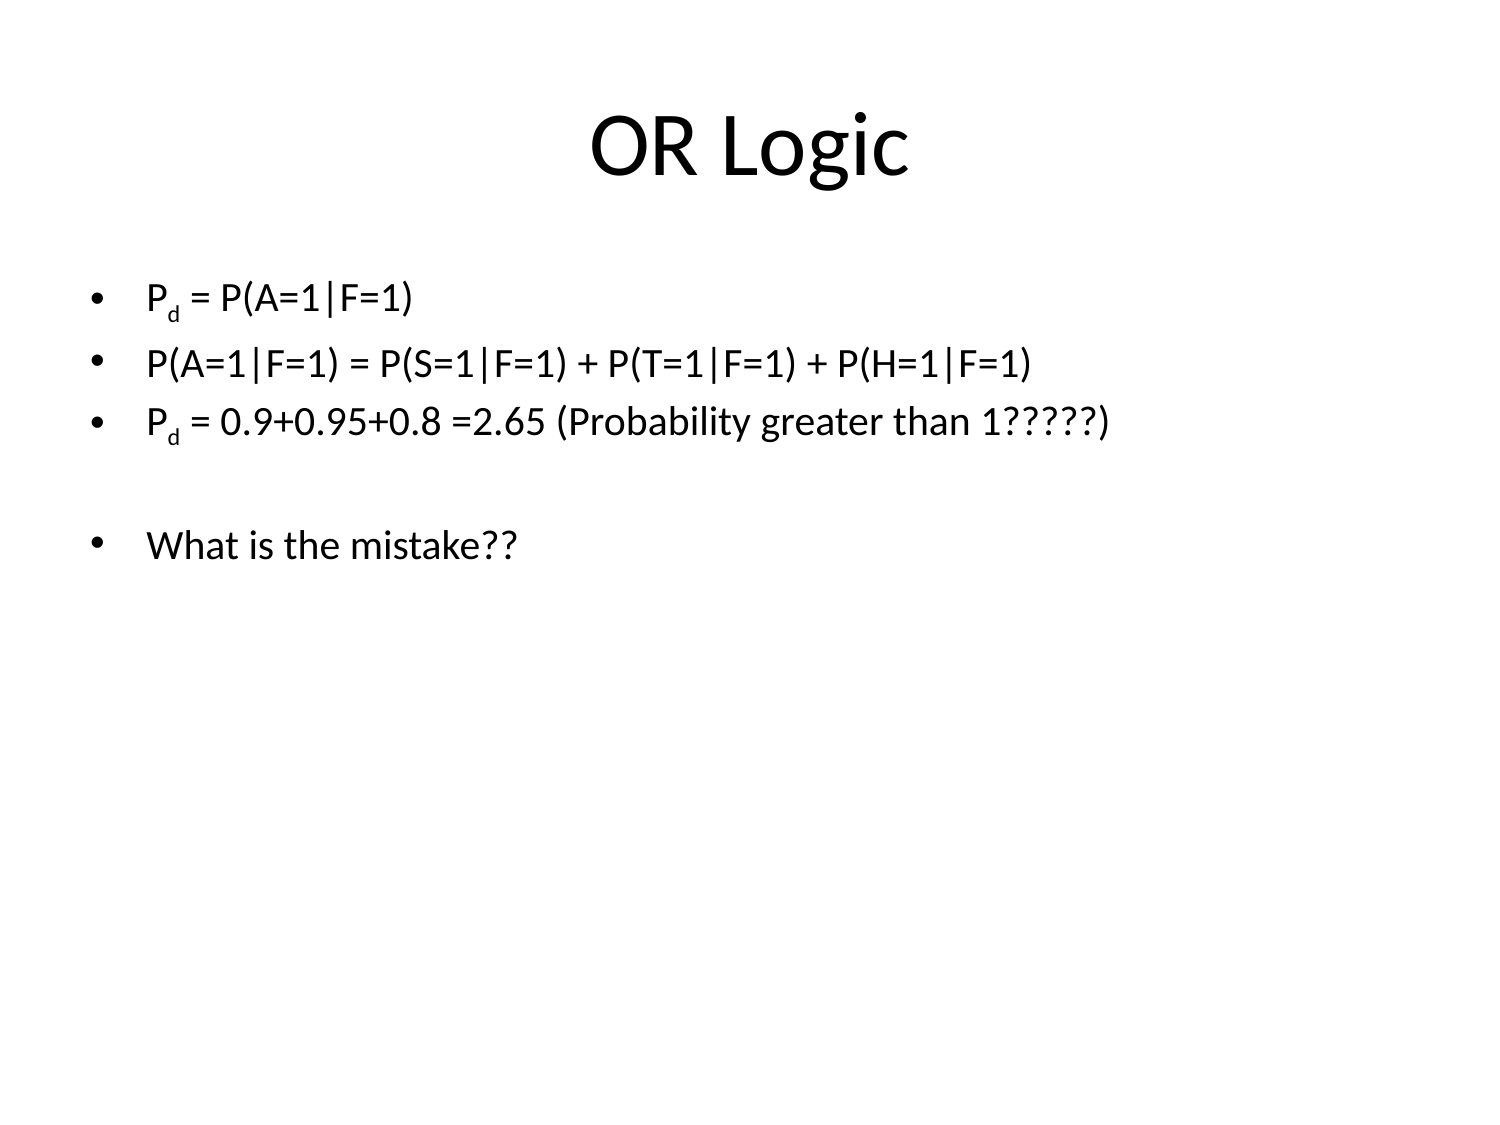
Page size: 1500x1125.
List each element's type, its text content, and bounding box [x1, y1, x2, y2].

list Pd = P(A=1|F=1) P(A=1|F=1) = P(S=1|F=1) + P(T=1|F=1) + P(H=1|F=1) Pd = 0.9+0.95+0.8 =2.65 (Probability greater than 1?????) What is the mistake?? [75, 262, 1425, 1005]
title OR Logic [75, 45, 1425, 233]
